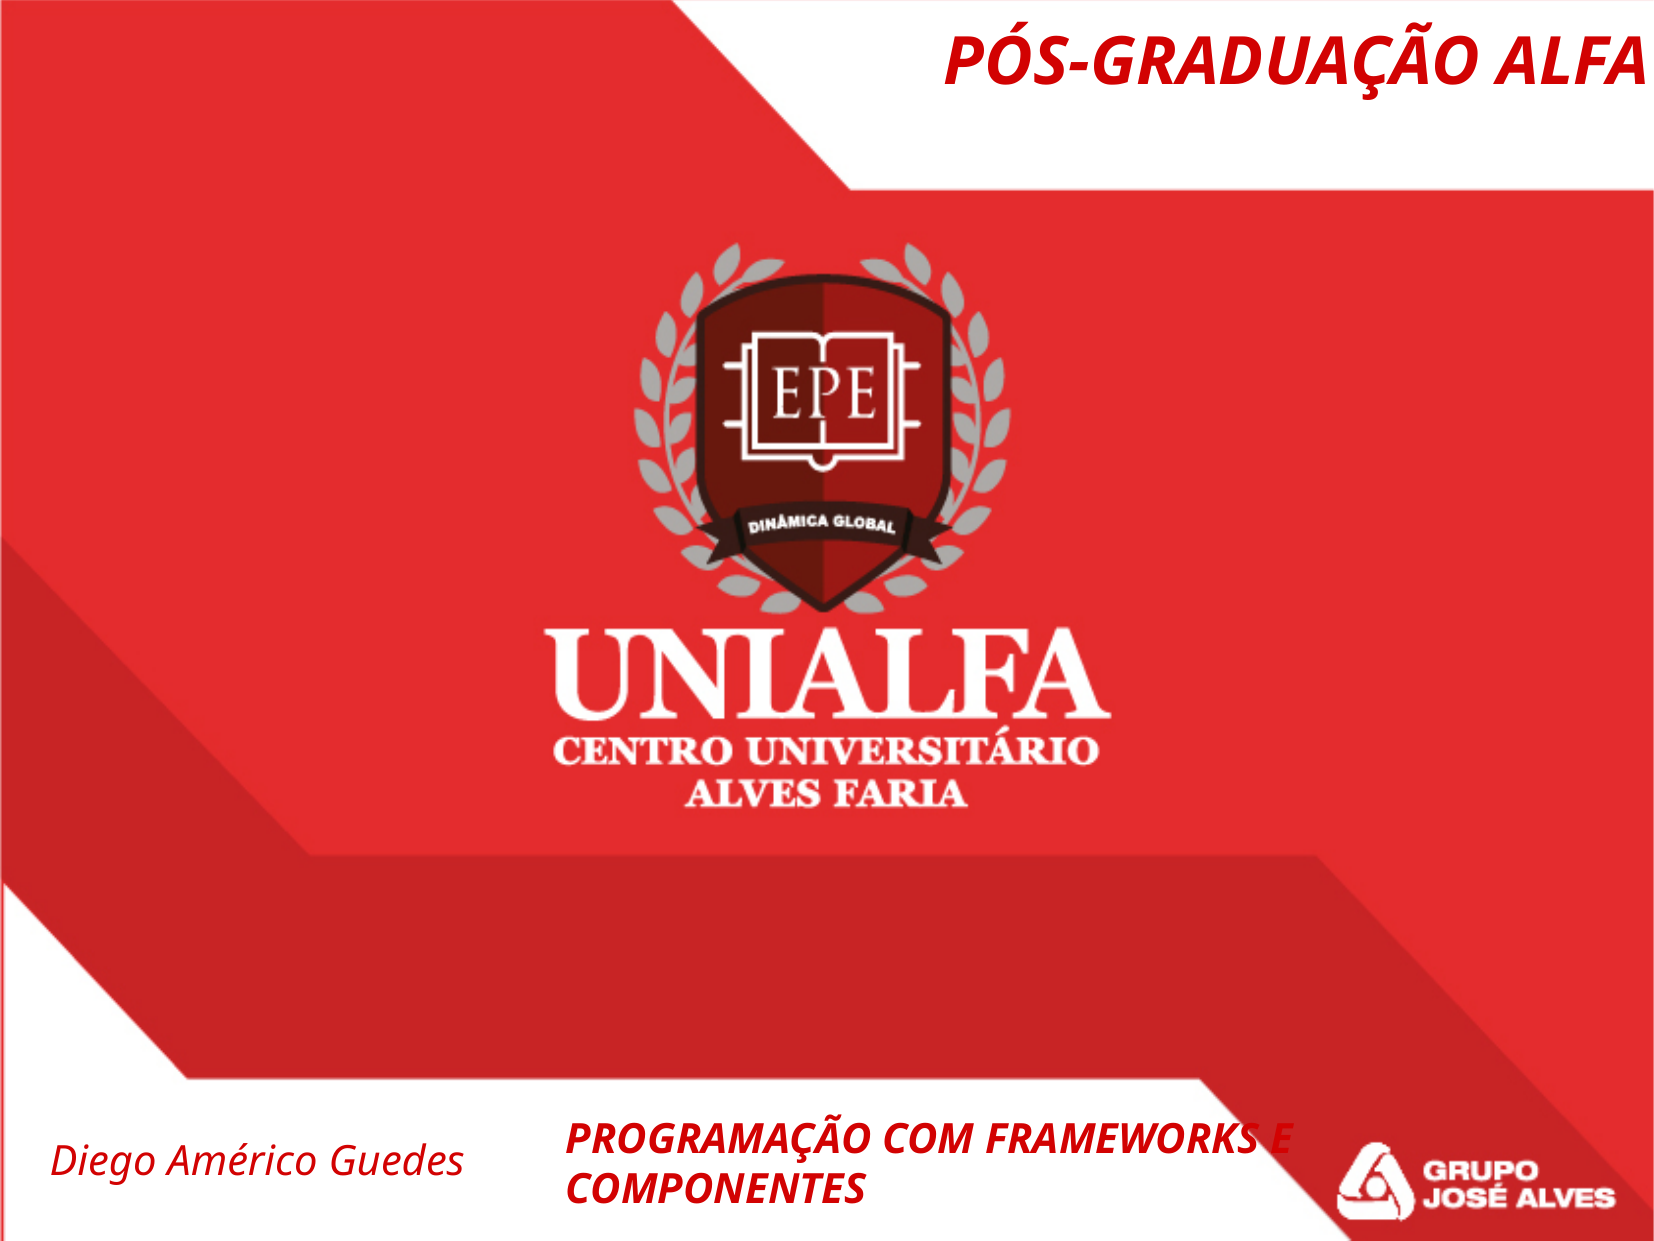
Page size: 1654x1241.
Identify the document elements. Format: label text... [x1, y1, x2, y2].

picture [0, 0, 1654, 1241]
text_box PROGRAMAÇÃO COM FRAMEWORKS E COMPONENTES [551, 1104, 1321, 1221]
text_box Diego Américo Guedes [34, 1125, 551, 1192]
text_box PÓS-GRADUAÇÃO ALFA [751, 10, 1654, 106]
